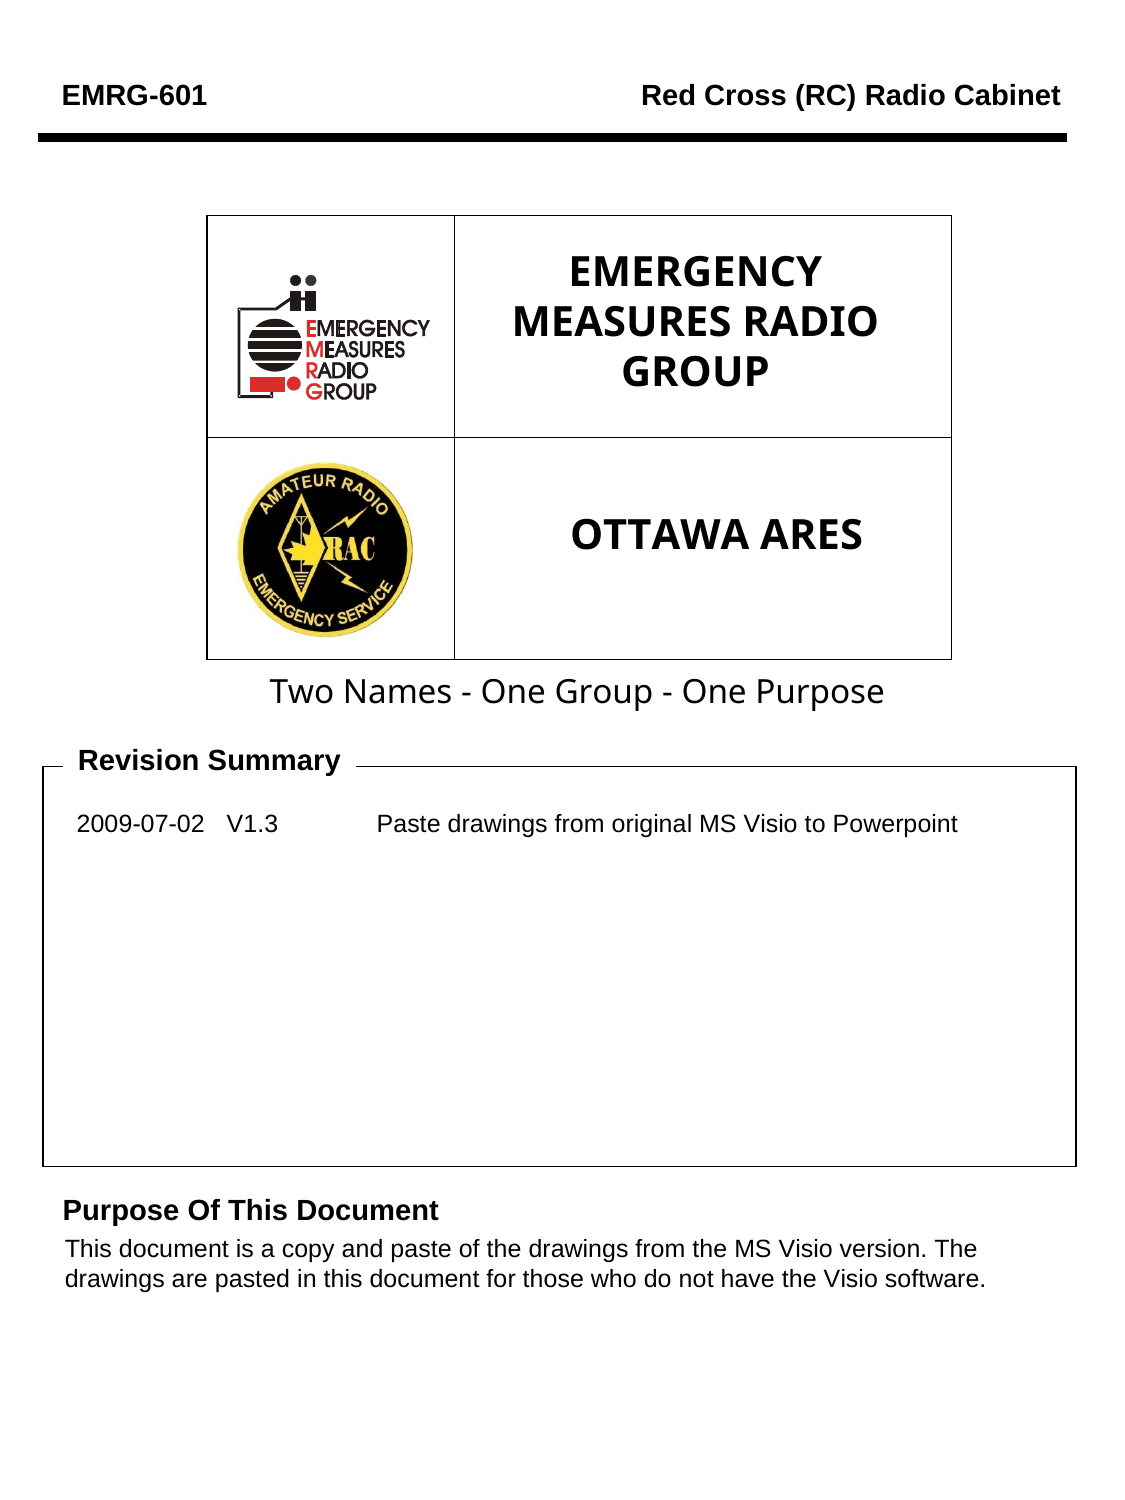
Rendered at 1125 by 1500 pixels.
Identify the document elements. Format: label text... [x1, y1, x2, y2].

text_box Two Names - One Group - One Purpose [254, 662, 901, 718]
text_box Revision Summary [63, 733, 357, 784]
text_box Purpose Of This Document [48, 1183, 455, 1234]
picture [237, 275, 430, 400]
text_box EMERGENCY MEASURES RADIO GROUP [474, 237, 916, 403]
text_box Red Cross (RC) Radio Cabinet [537, 68, 1077, 120]
text_box OTTAWA ARES [555, 500, 878, 566]
text_box This document is a copy and paste of the drawings from the MS Visio version. The drawings are pasted in this document for those who do not have the Visio software. [50, 1224, 1046, 1301]
picture [237, 462, 413, 637]
text_box EMRG-601 [46, 68, 288, 120]
text_box 2009-07-02 V1.3 Paste drawings from original MS Visio to Powerpoint [61, 800, 1092, 846]
